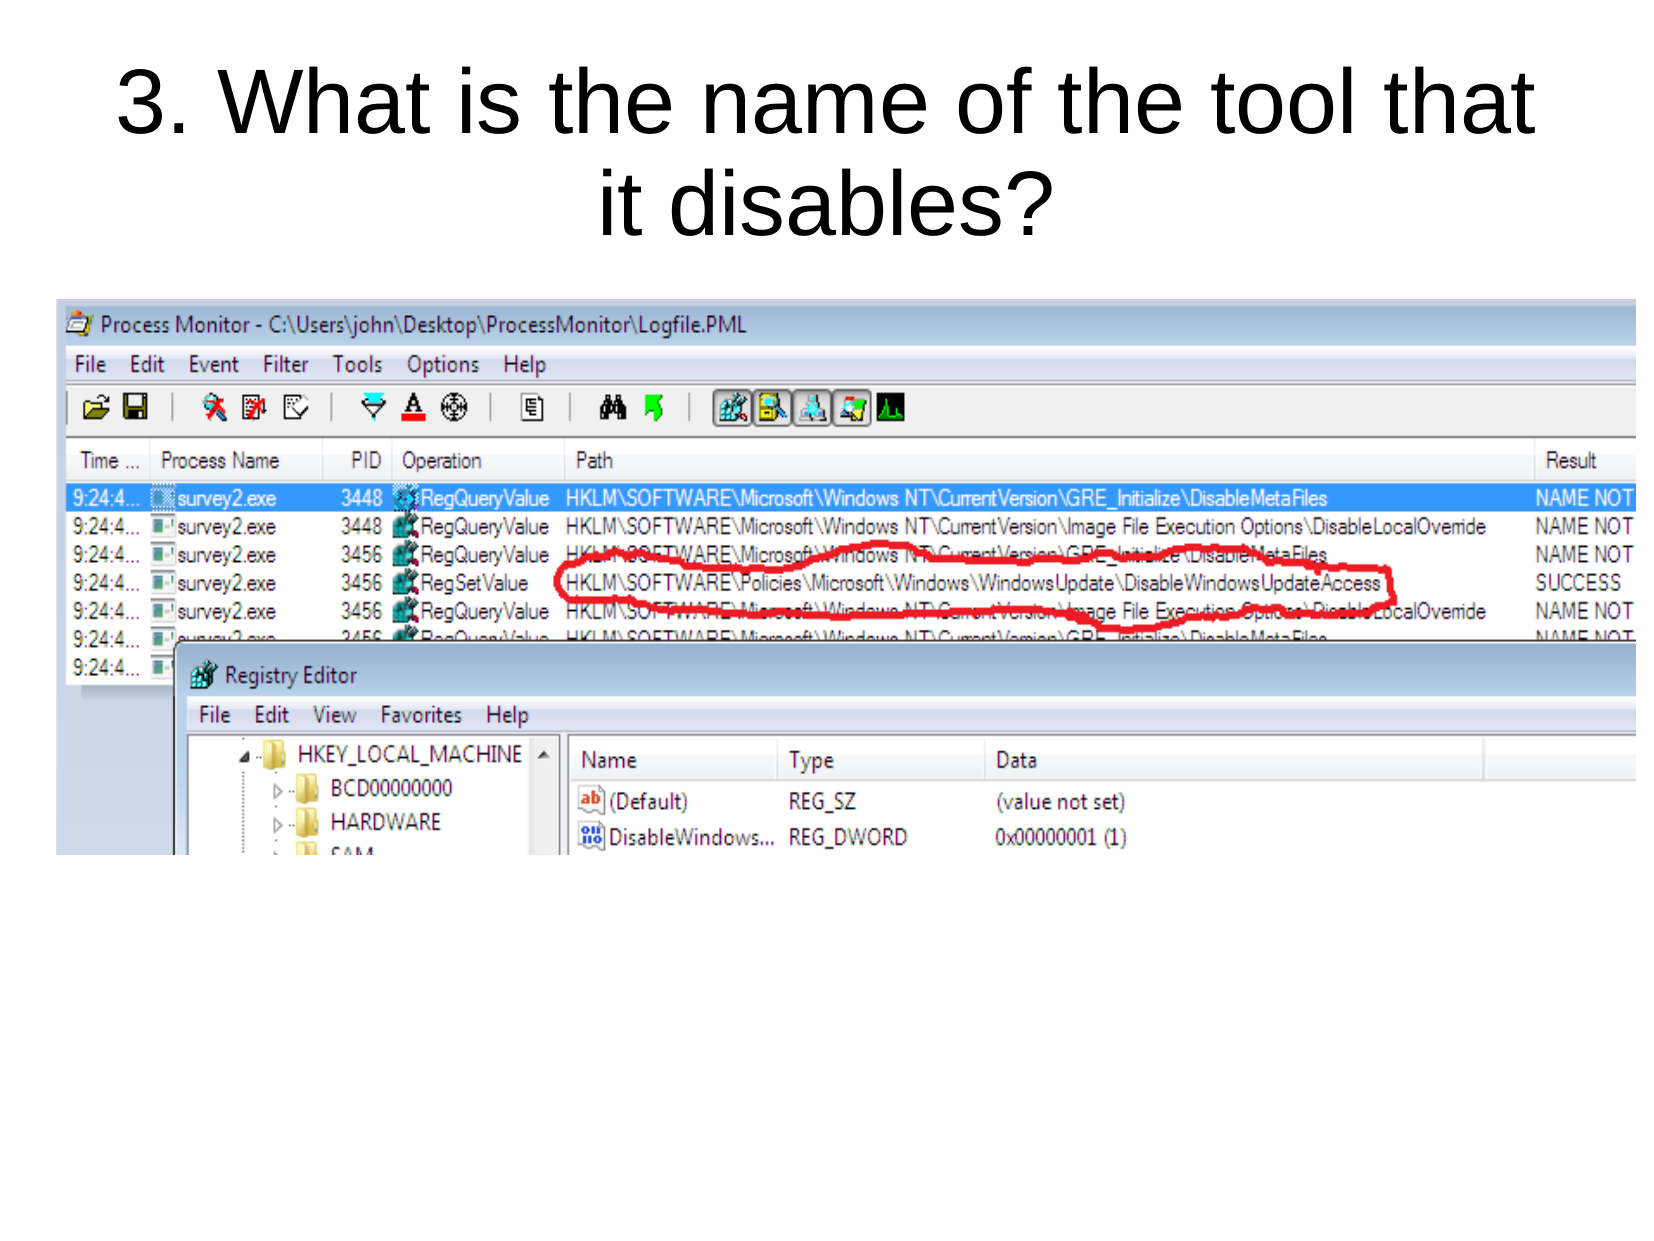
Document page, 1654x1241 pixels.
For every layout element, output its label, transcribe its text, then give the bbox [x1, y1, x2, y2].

picture [56, 299, 1636, 856]
title 3. What is the name of the tool that it disables? [82, 49, 1571, 257]
